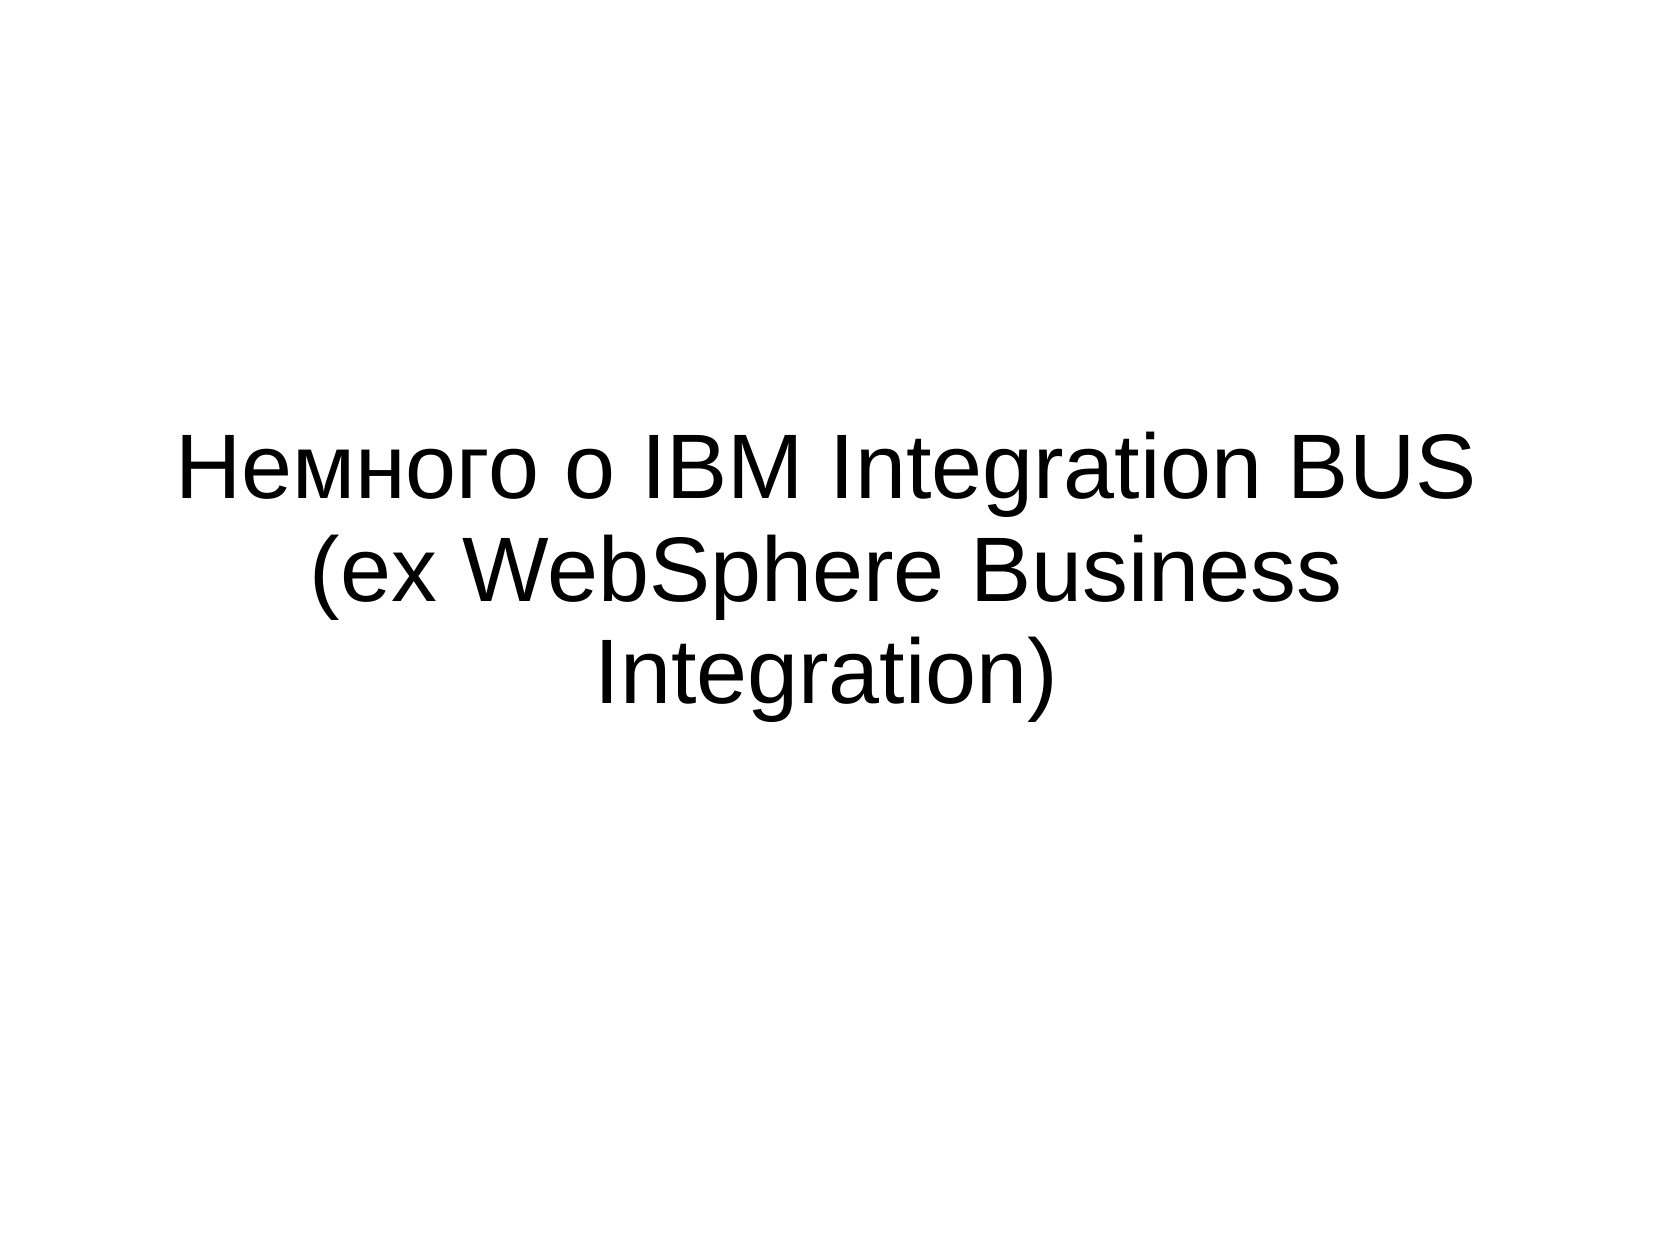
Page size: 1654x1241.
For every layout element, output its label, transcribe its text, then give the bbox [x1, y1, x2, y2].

title Немного о IBM Integration BUS (ex WebSphere Business Integration) [82, 415, 1571, 724]
